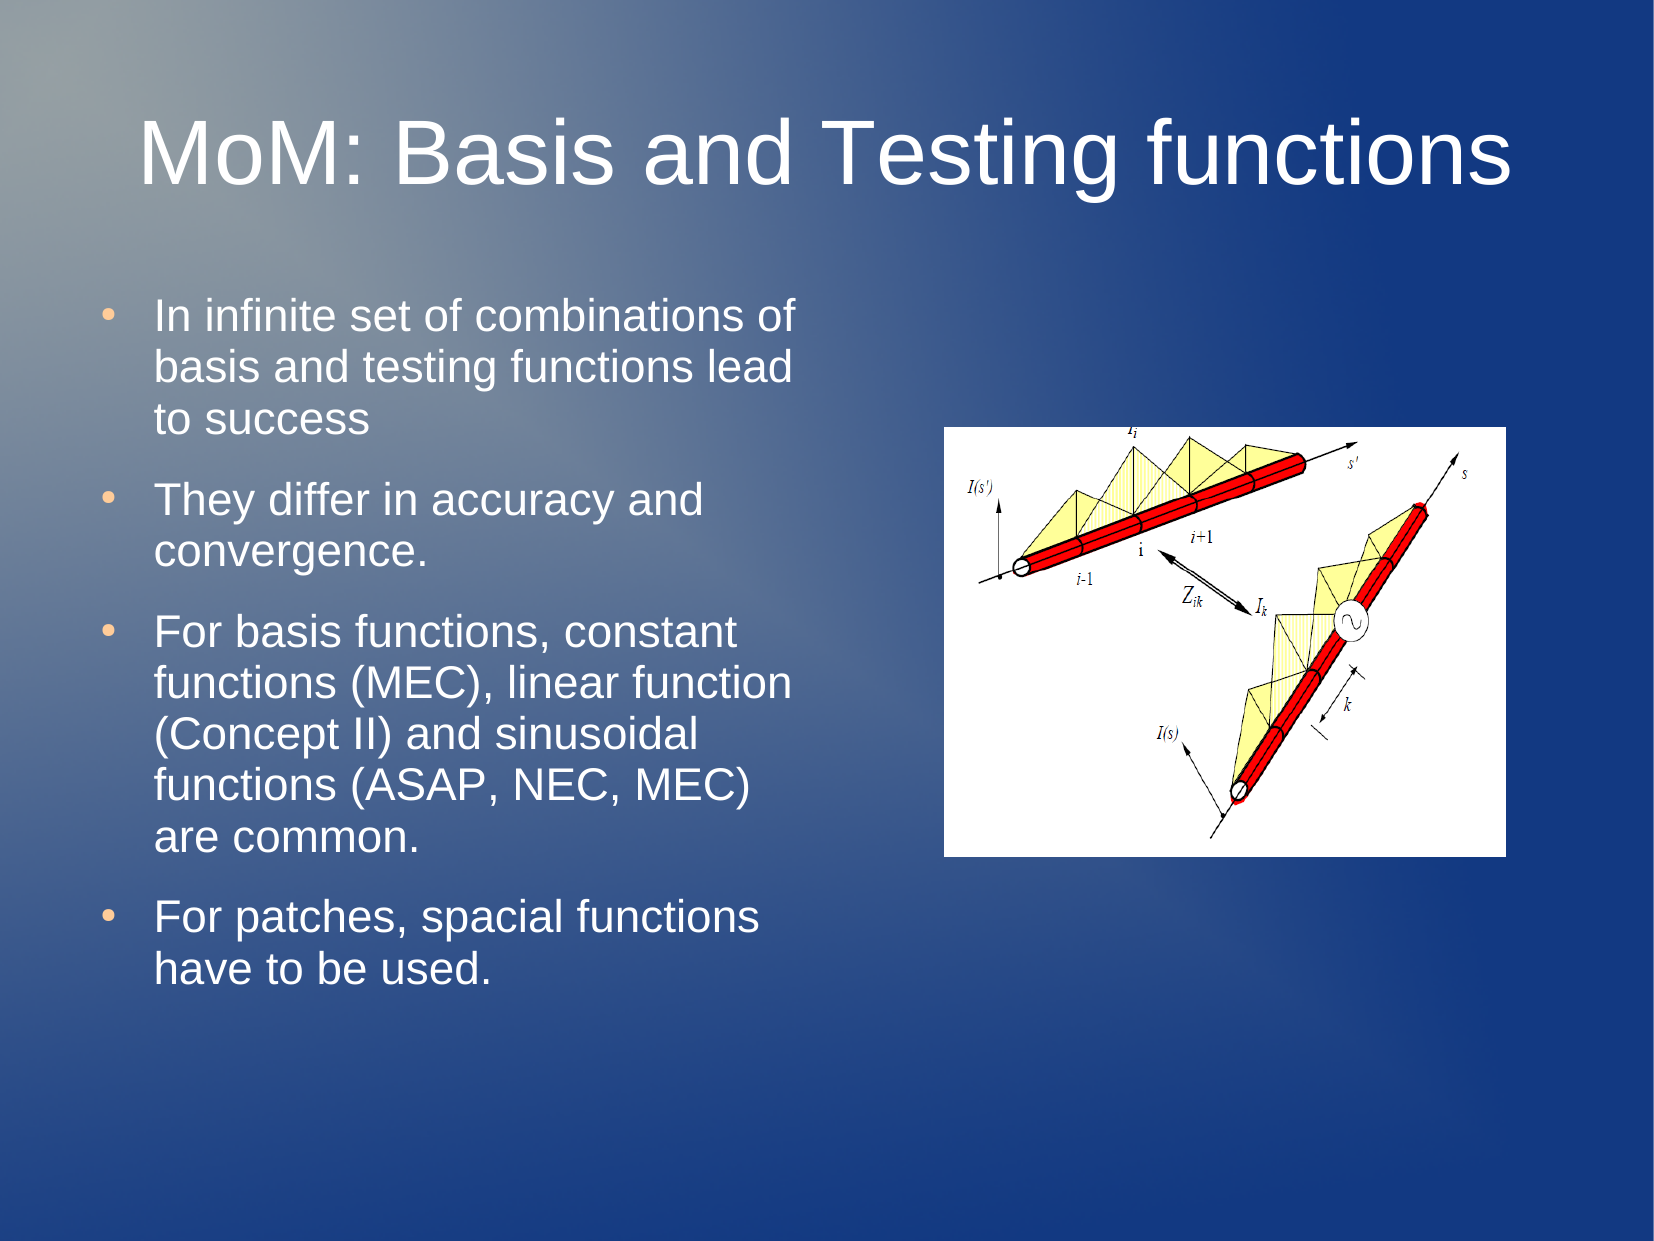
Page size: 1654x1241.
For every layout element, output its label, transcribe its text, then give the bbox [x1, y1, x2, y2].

picture [0, 0, 1654, 1241]
list In infinite set of combinations of basis and testing functions lead to success They differ in accuracy and convergence. For basis functions, constant functions (MEC), linear function (Concept II) and sinusoidal functions (ASAP, NEC, MEC) are common. For patches, spacial functions have to be used. [82, 290, 809, 1094]
title MoM: Basis and Testing functions [82, 49, 1571, 257]
